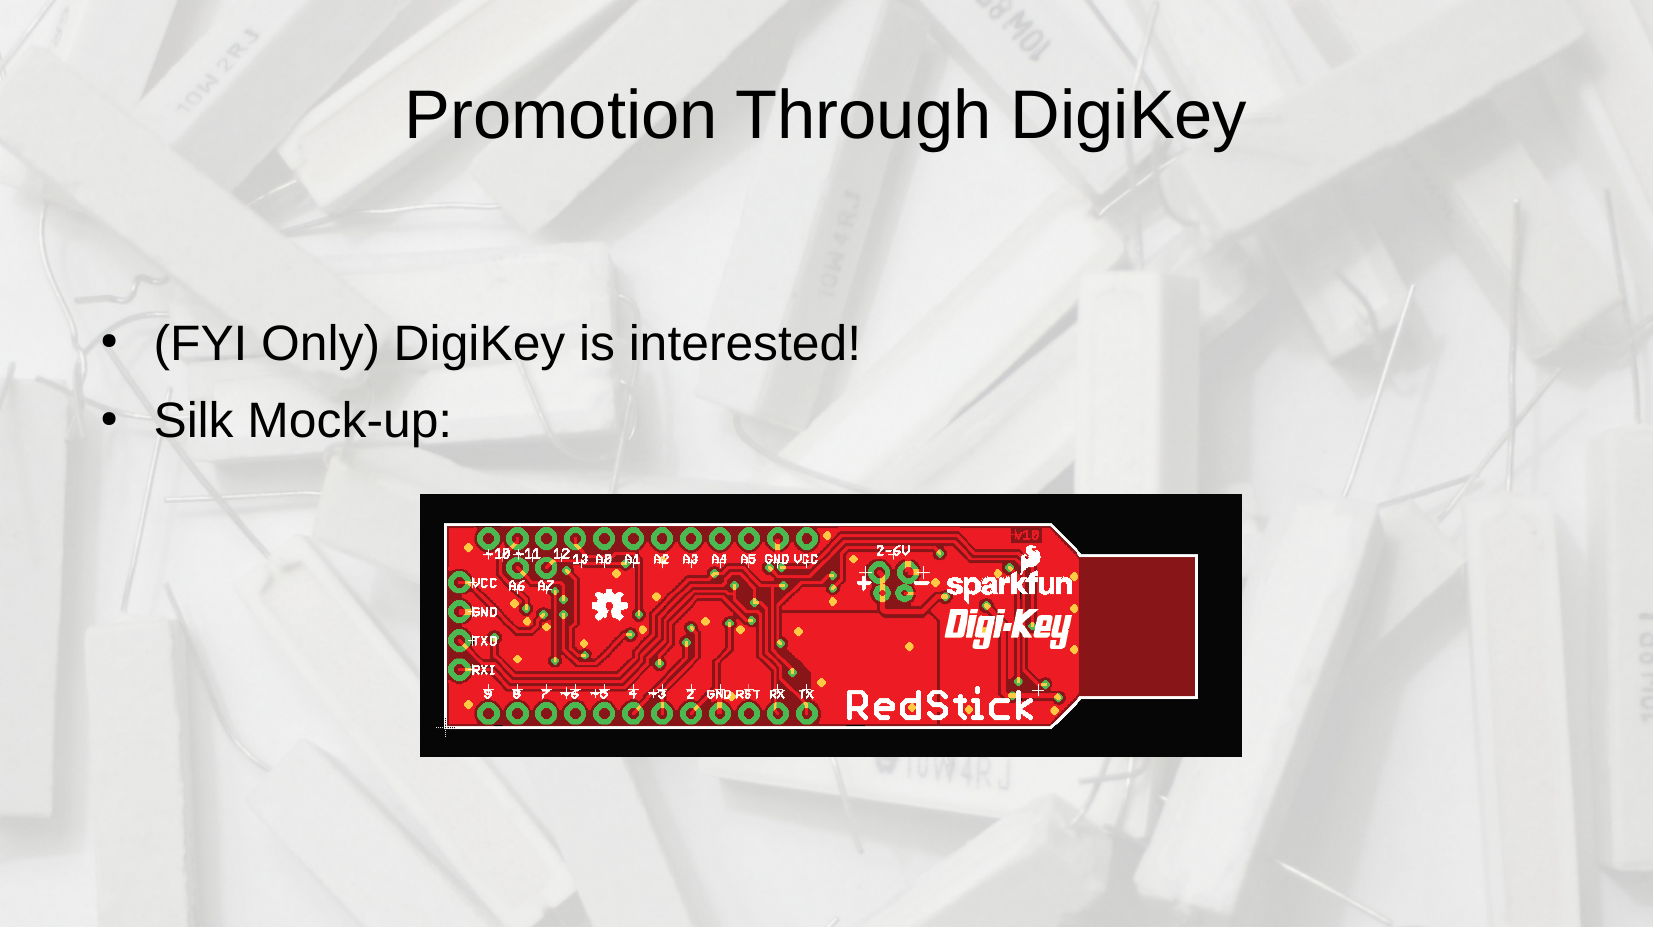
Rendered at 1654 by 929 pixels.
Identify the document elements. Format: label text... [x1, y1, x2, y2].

picture [0, 0, 1653, 927]
list (FYI Only) DigiKey is interested! Silk Mock-up: [82, 315, 1571, 473]
title Promotion Through DigiKey [82, 36, 1571, 192]
